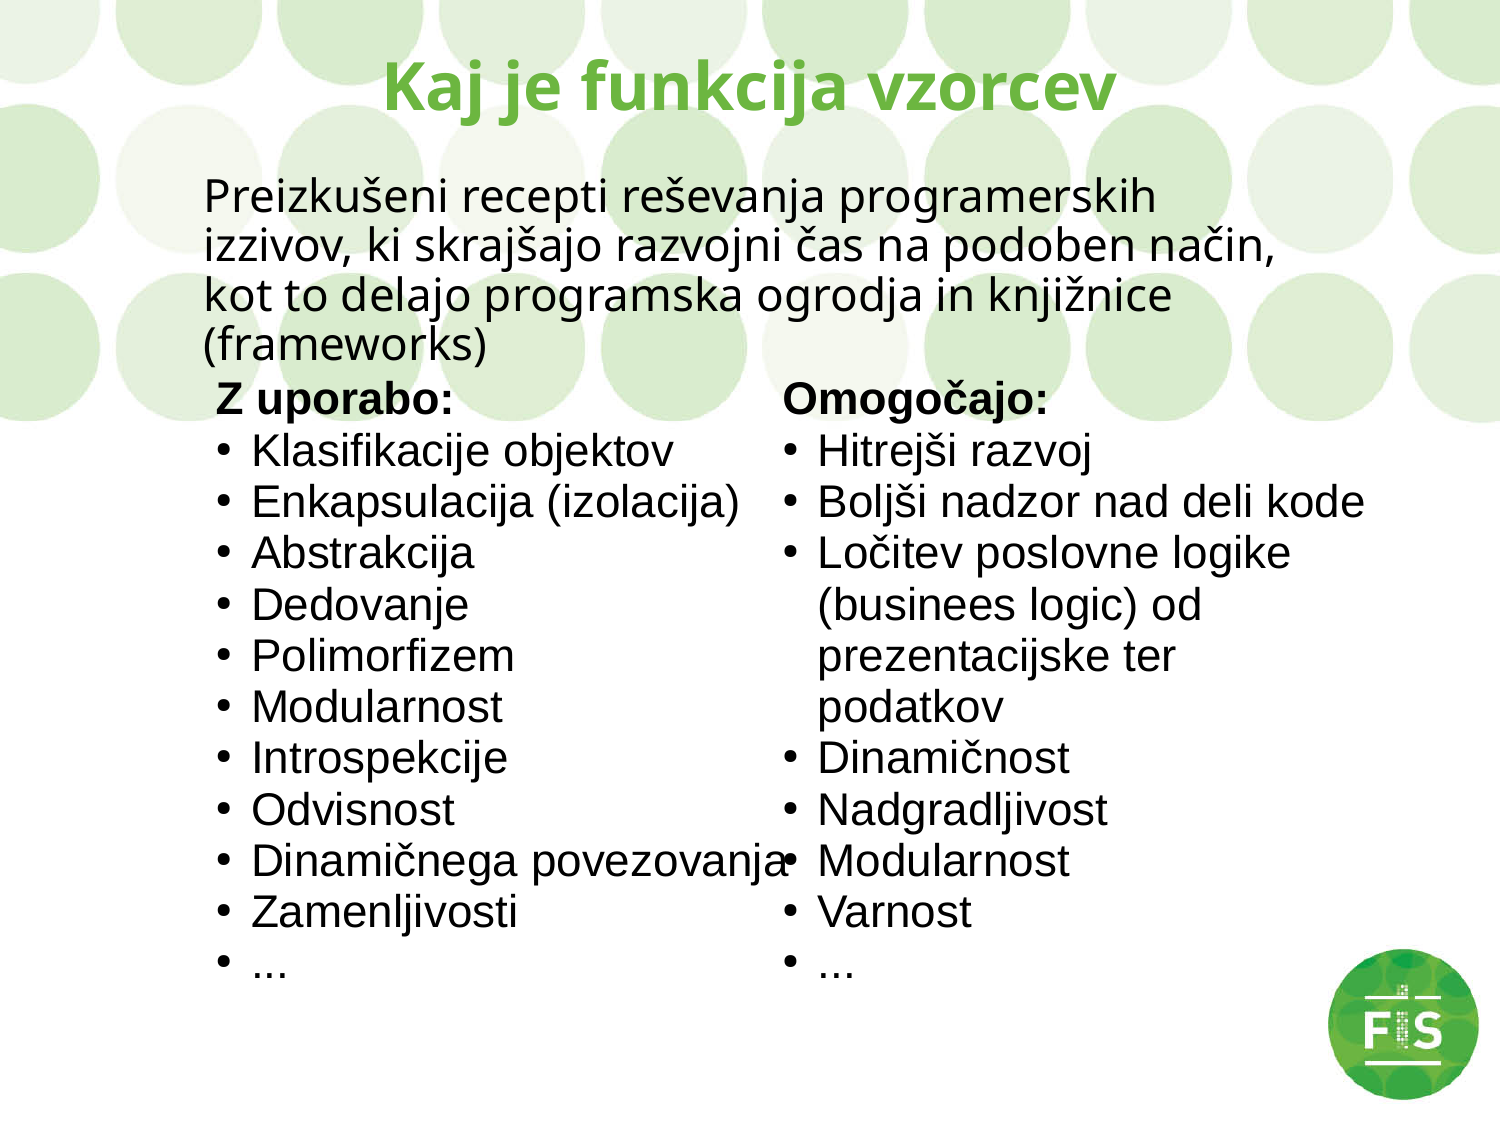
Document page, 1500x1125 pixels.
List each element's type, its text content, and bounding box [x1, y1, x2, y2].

title Kaj je funkcija vzorcev [75, 45, 1425, 233]
text_box Z uporabo: Klasifikacije objektov Enkapsulacija (izolacija) Abstrakcija Dedovanje Polimorfizem Modularnost Introspekcije Odvisnost Dinamičnega povezovanja Zamenljivosti ... [200, 366, 827, 1125]
list Preizkušeni recepti reševanja programerskih izzivov, ki skrajšajo razvojni čas na podoben način, kot to delajo programska ogrodja in knjižnice (frameworks) [118, 165, 1323, 461]
text_box Omogočajo: Hitrejši razvoj Boljši nadzor nad deli kode Ločitev poslovne logike (businees logic) od prezentacijske ter podatkov Dinamičnost Nadgradljivost Modularnost Varnost ... [767, 366, 1382, 1048]
picture [0, 0, 1500, 1125]
